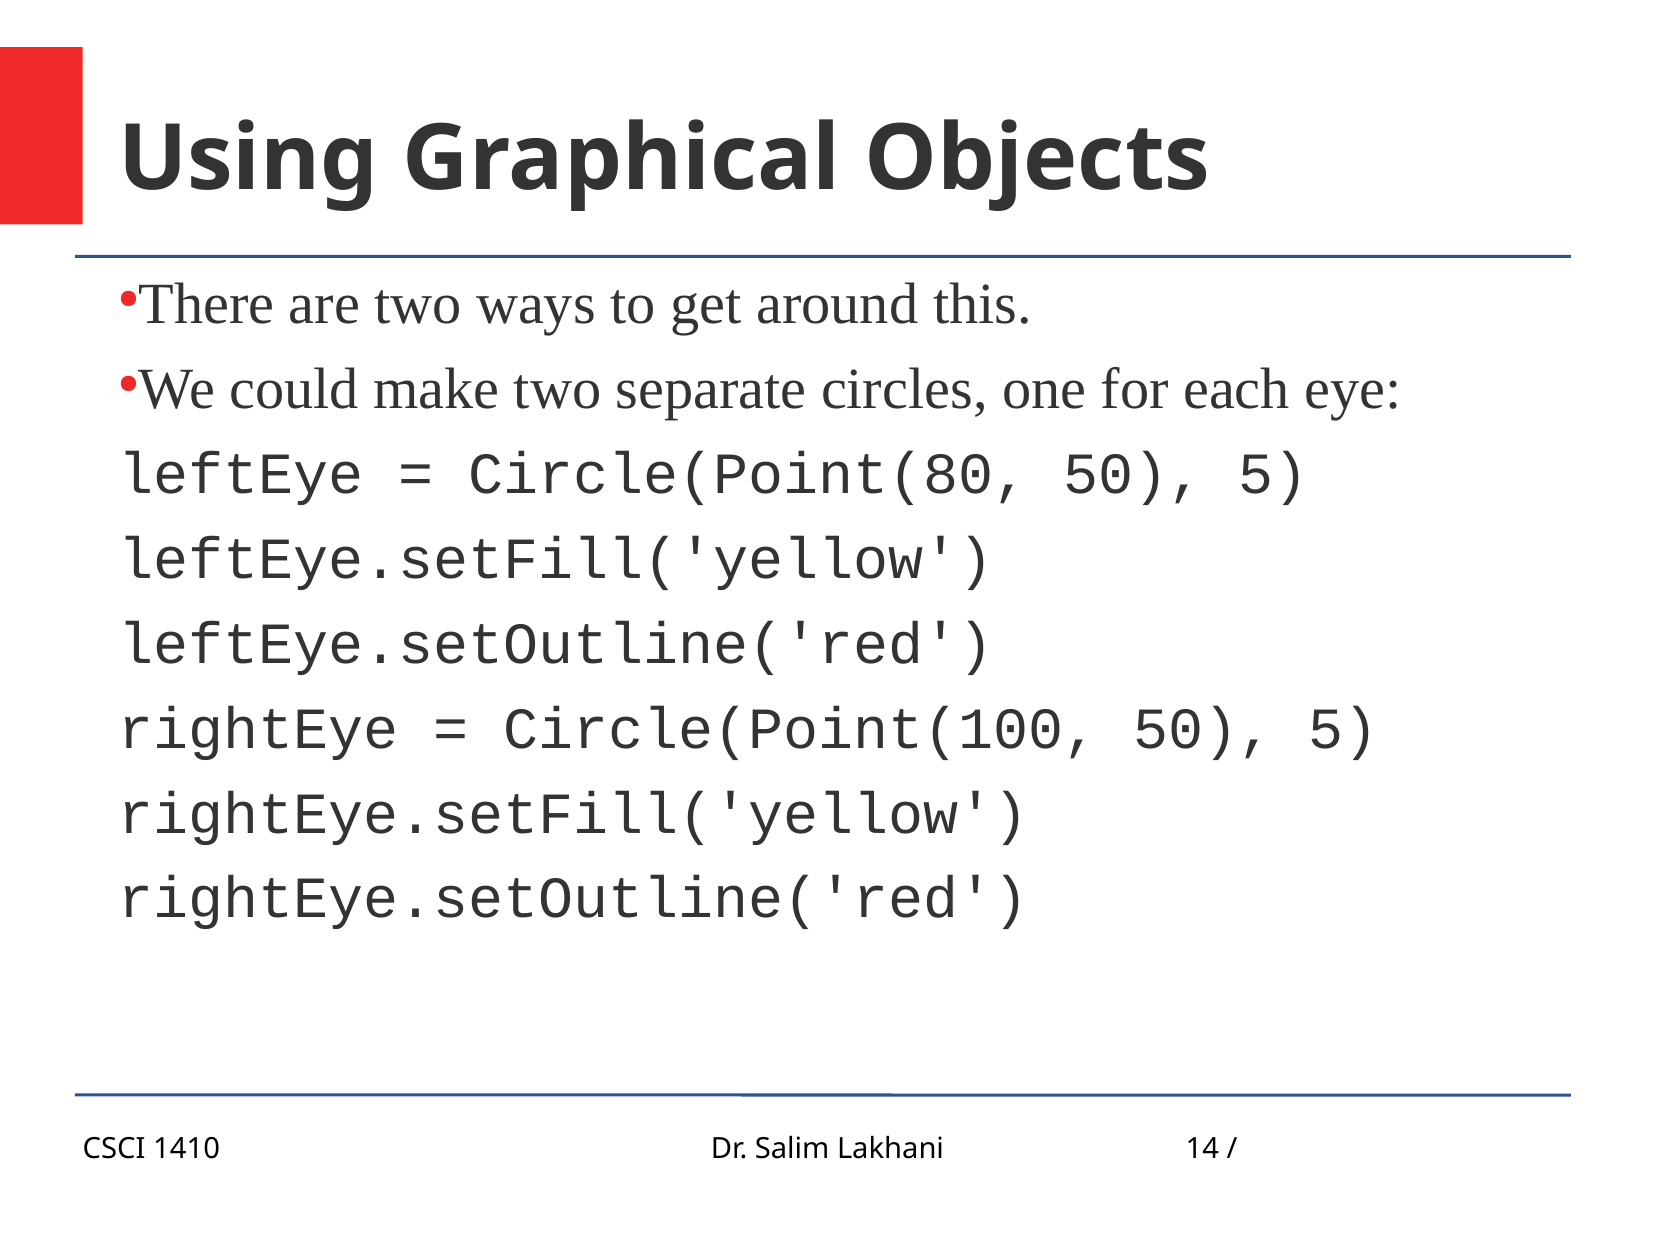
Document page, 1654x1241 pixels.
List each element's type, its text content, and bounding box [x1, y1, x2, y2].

text_box CSCI 1410 [82, 1129, 468, 1216]
text_box / [1185, 1129, 1571, 1216]
title Using Graphical Objects [118, 49, 1571, 257]
text_box Dr. Salim Lakhani [565, 1129, 1090, 1216]
list There are two ways to get around this. We could make two separate circles, one for each eye: leftEye = Circle(Point(80, 50), 5) leftEye.setFill('yellow') leftEye.setOutline('red') rightEye = Circle(Point(100, 50), 5) rightEye.setFill('yellow') rightEye.setOutline('red') [118, 265, 1536, 1081]
